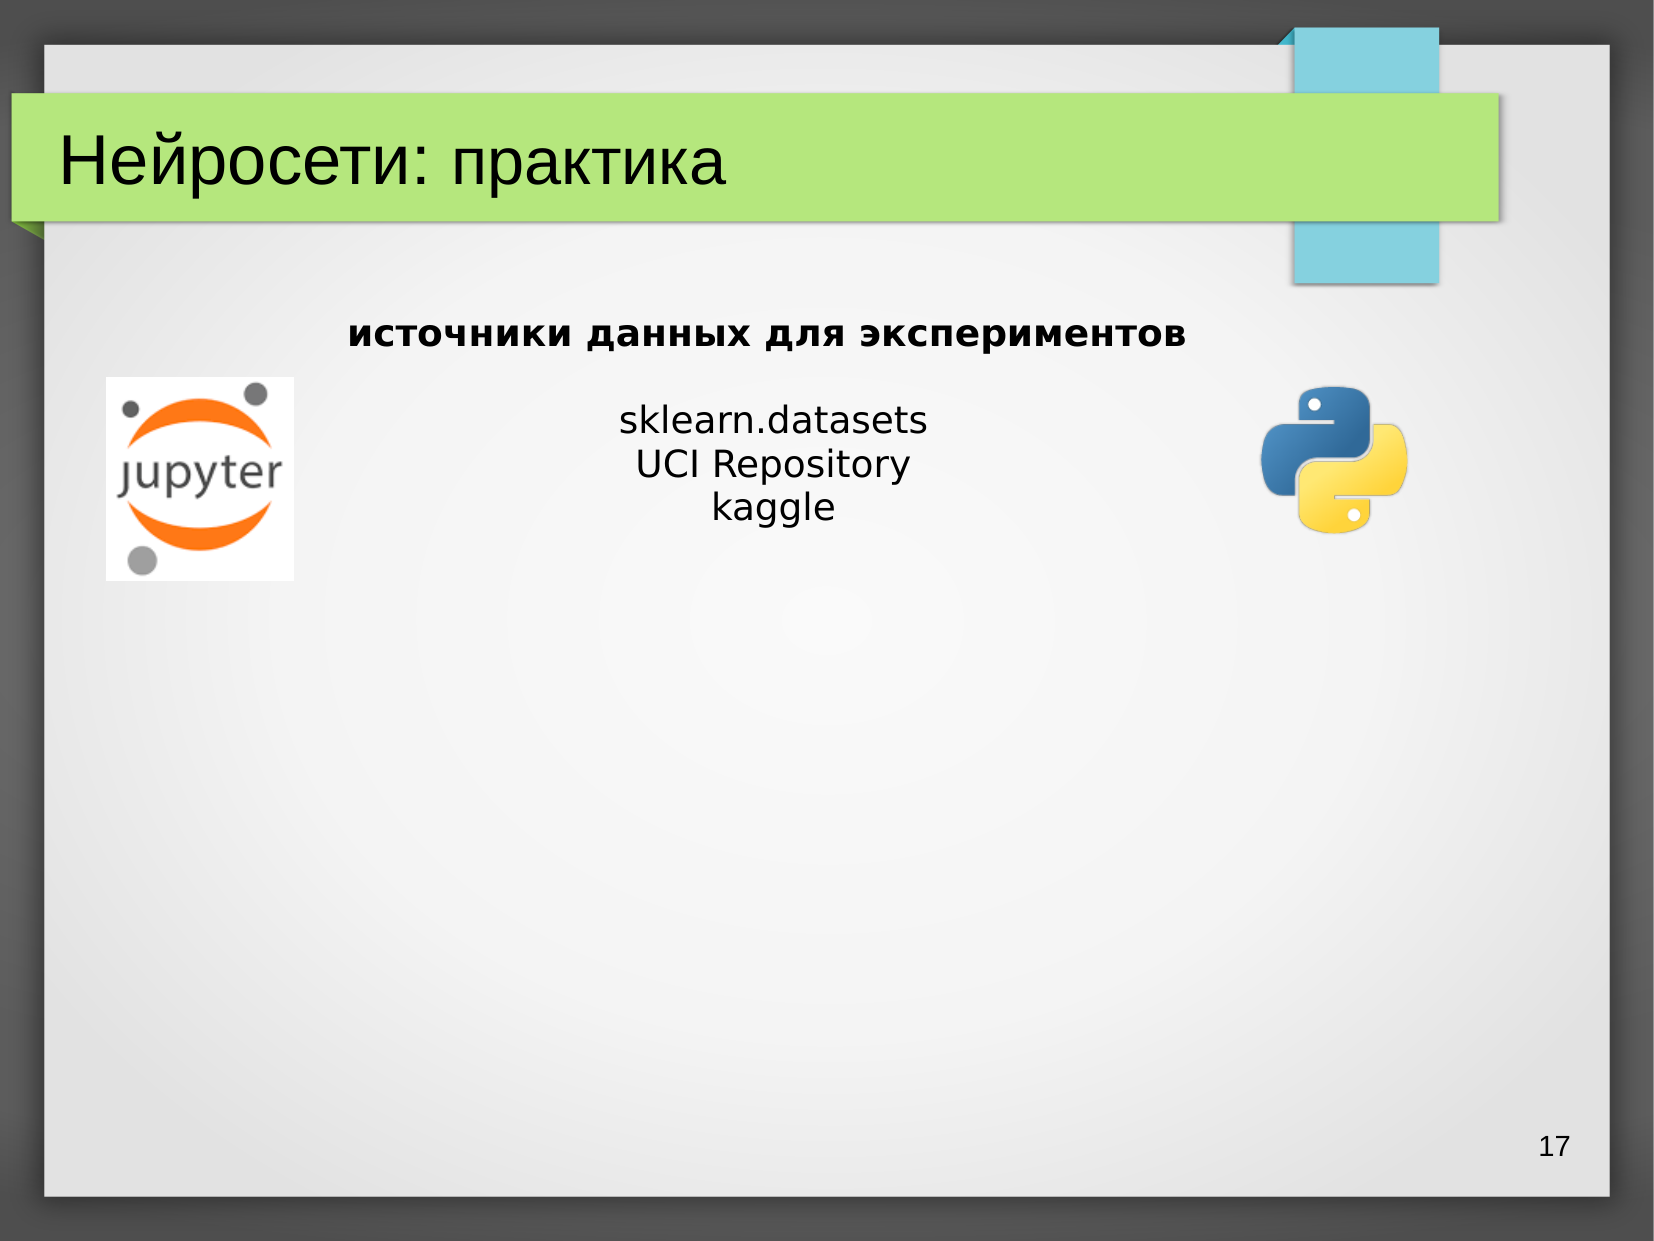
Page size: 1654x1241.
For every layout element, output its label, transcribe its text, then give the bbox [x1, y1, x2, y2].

picture [0, 0, 1654, 1241]
text_box источники данных для экспериментов sklearn.datasets UCI Repository kaggle [283, 304, 1264, 1016]
title Нейросети: практика [59, 108, 1288, 212]
